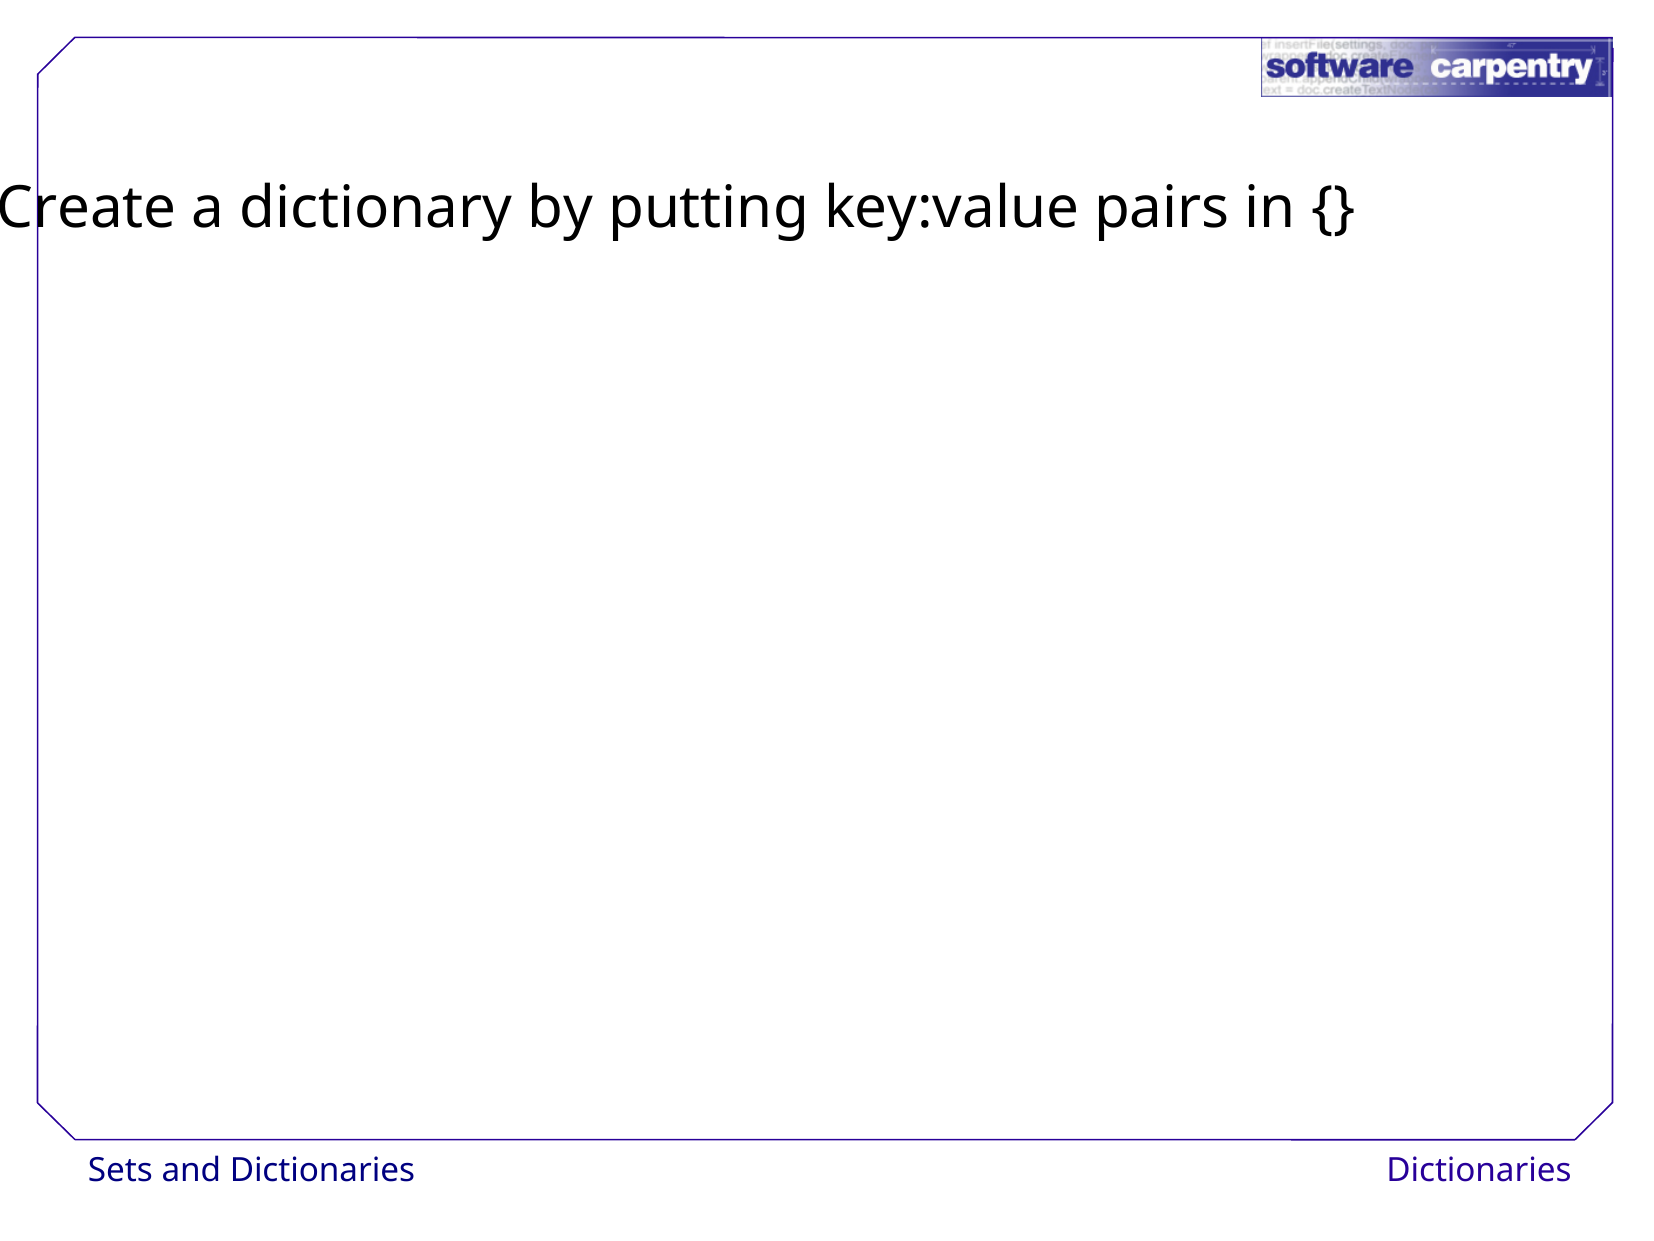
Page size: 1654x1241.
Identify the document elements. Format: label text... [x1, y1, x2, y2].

text_box Create a dictionary by putting key:value pairs in {} [0, 126, 1521, 248]
picture [1261, 39, 1613, 97]
